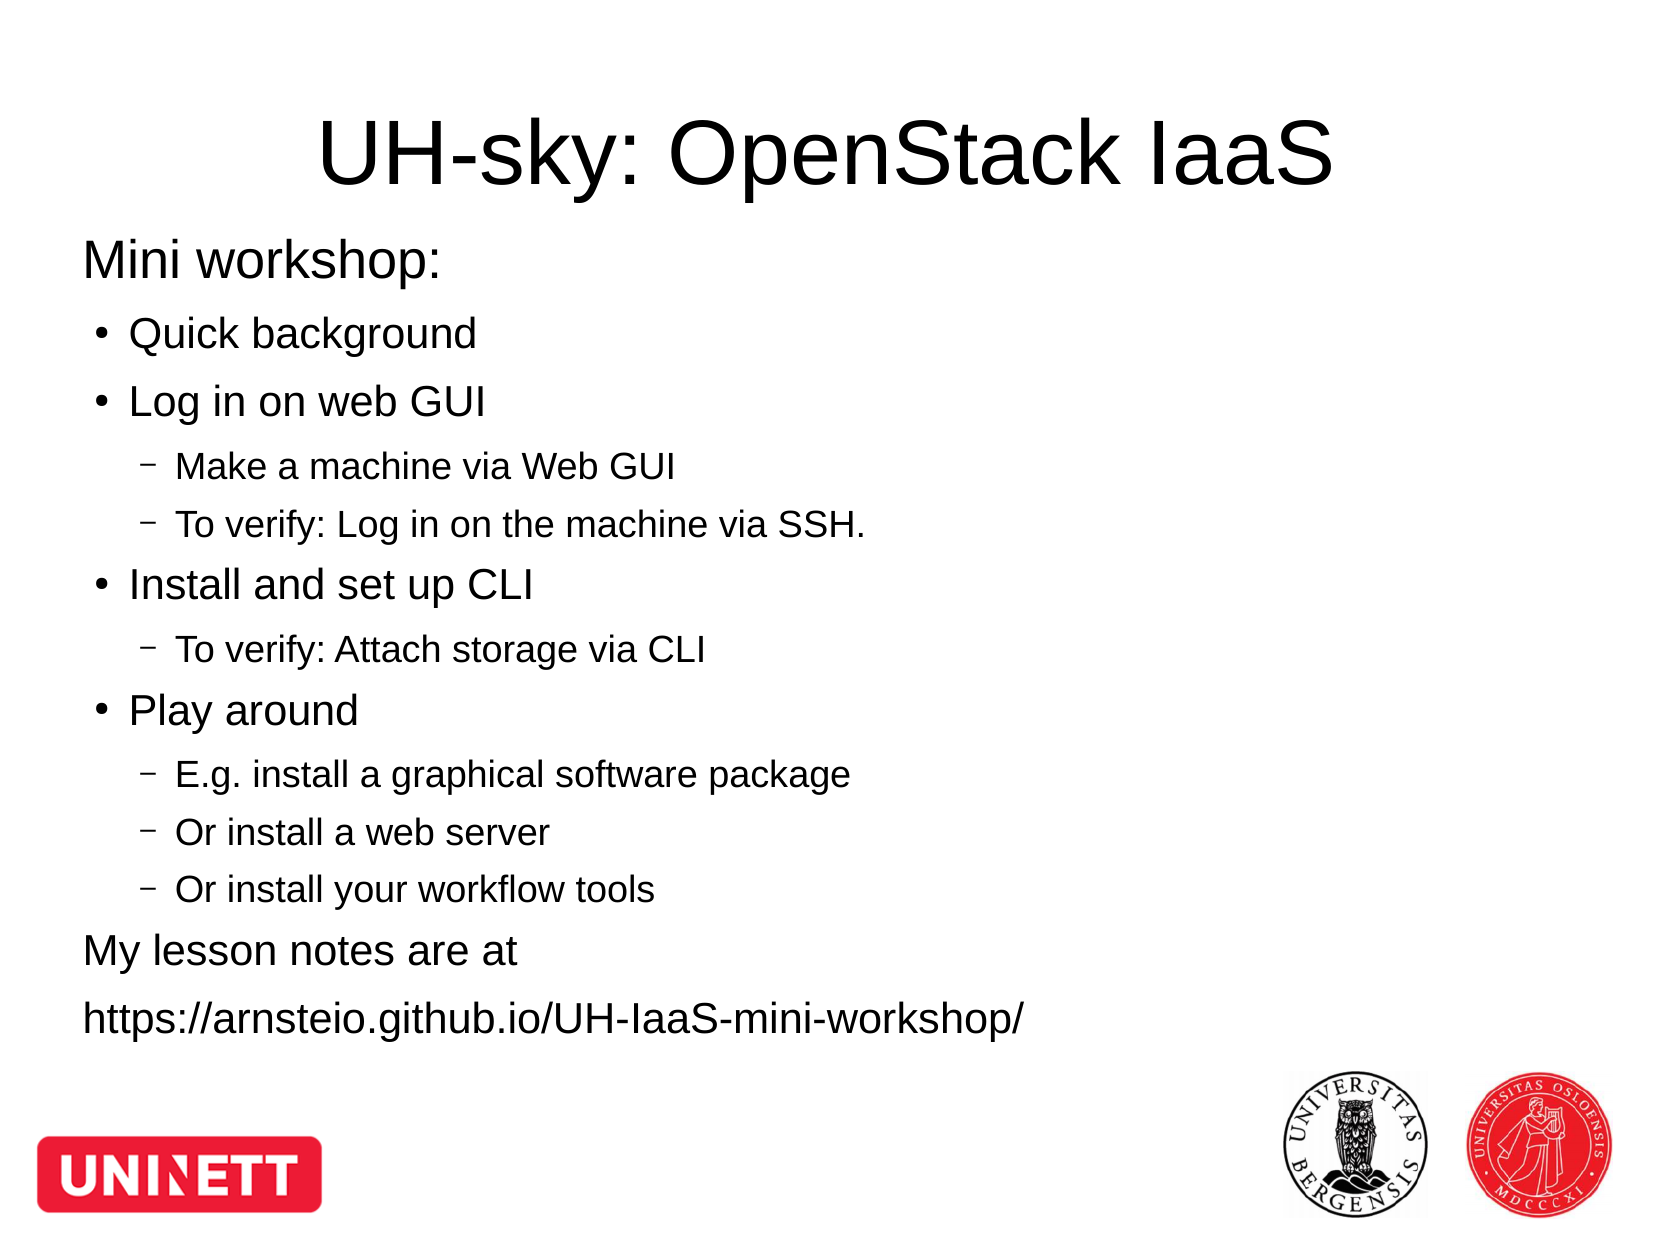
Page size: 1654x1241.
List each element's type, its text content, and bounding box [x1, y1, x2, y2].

picture [0, 1017, 390, 1241]
picture [1260, 1064, 1621, 1224]
title UH-sky: OpenStack IaaS [82, 49, 1571, 229]
list Mini workshop: Quick background Log in on web GUI Make a machine via Web GUI To verify: Log in on the machine via SSH. Install and set up CLI To verify: Attach storage via CLI Play around E.g. install a graphical software package Or install a web server Or install your workflow tools My lesson notes are at https://arnsteio.github.io/UH-IaaS-mini-workshop/ [82, 229, 1571, 1051]
